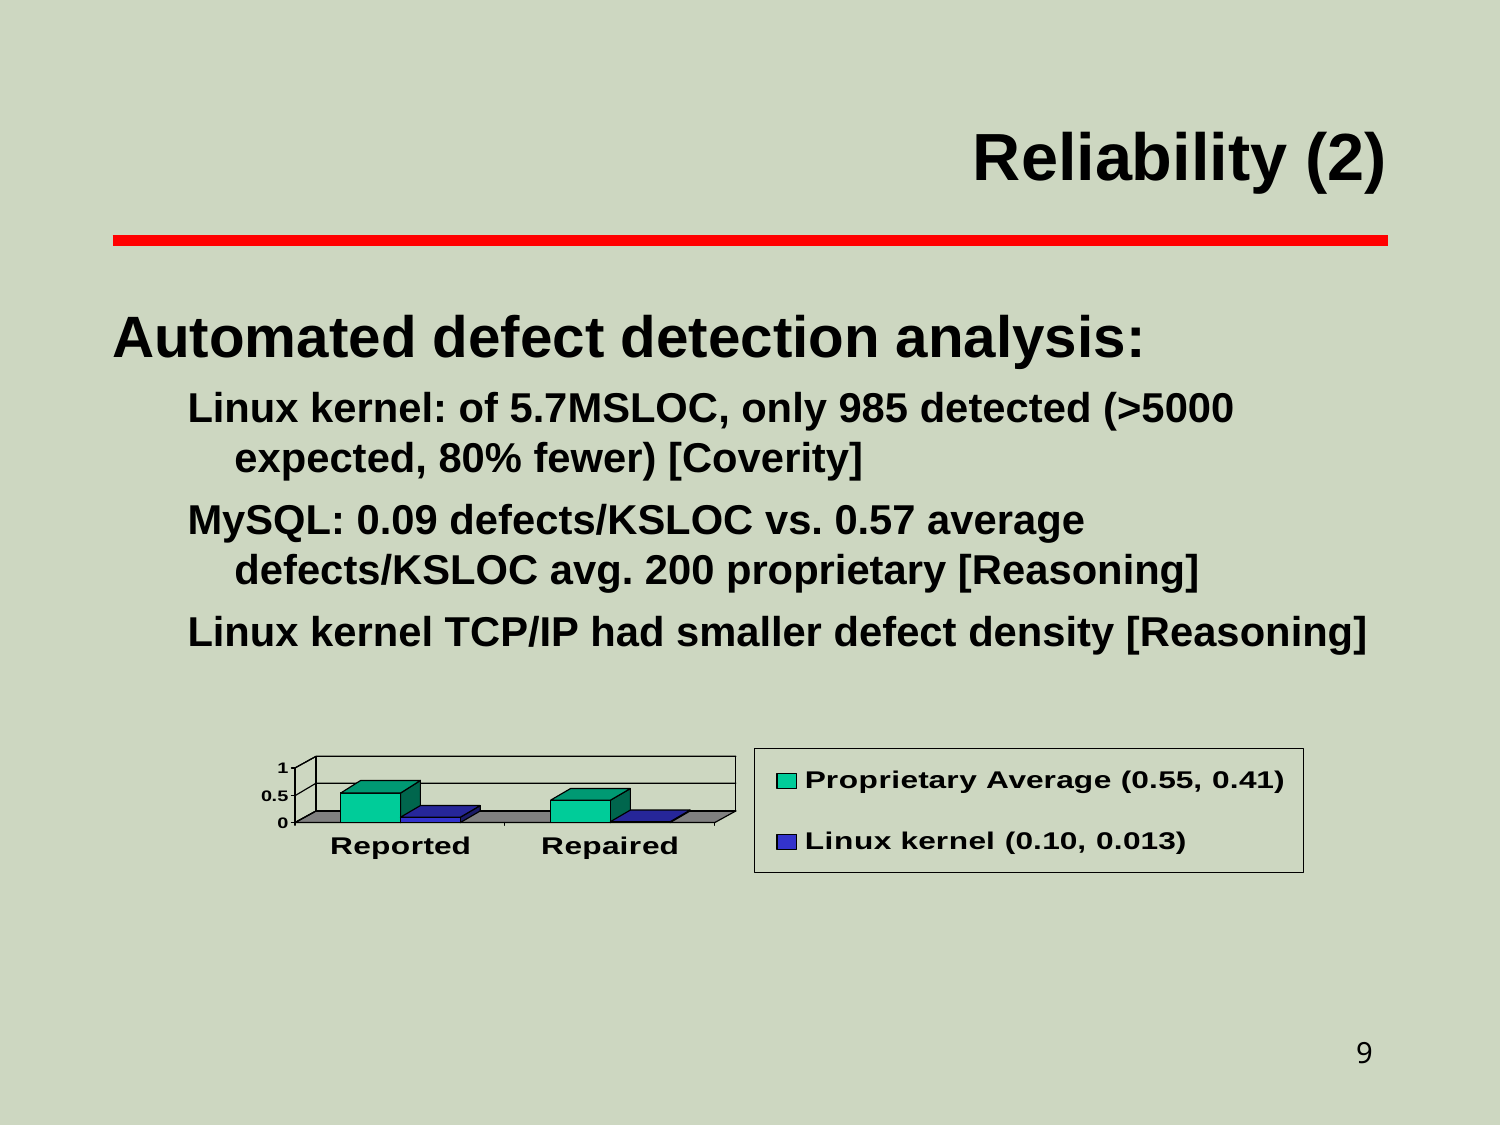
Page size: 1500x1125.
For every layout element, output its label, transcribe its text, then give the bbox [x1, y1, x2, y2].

chart [25, 736, 1341, 888]
list Automated defect detection analysis: Linux kernel: of 5.7MSLOC, only 985 detected (>5000 expected, 80% fewer) [Coverity] MySQL: 0.09 defects/KSLOC vs. 0.57 average defects/KSLOC avg. 200 proprietary [Reasoning] Linux kernel TCP/IP had smaller defect density [Reasoning] [112, 299, 1388, 1080]
title Reliability (2) [337, 85, 1388, 224]
